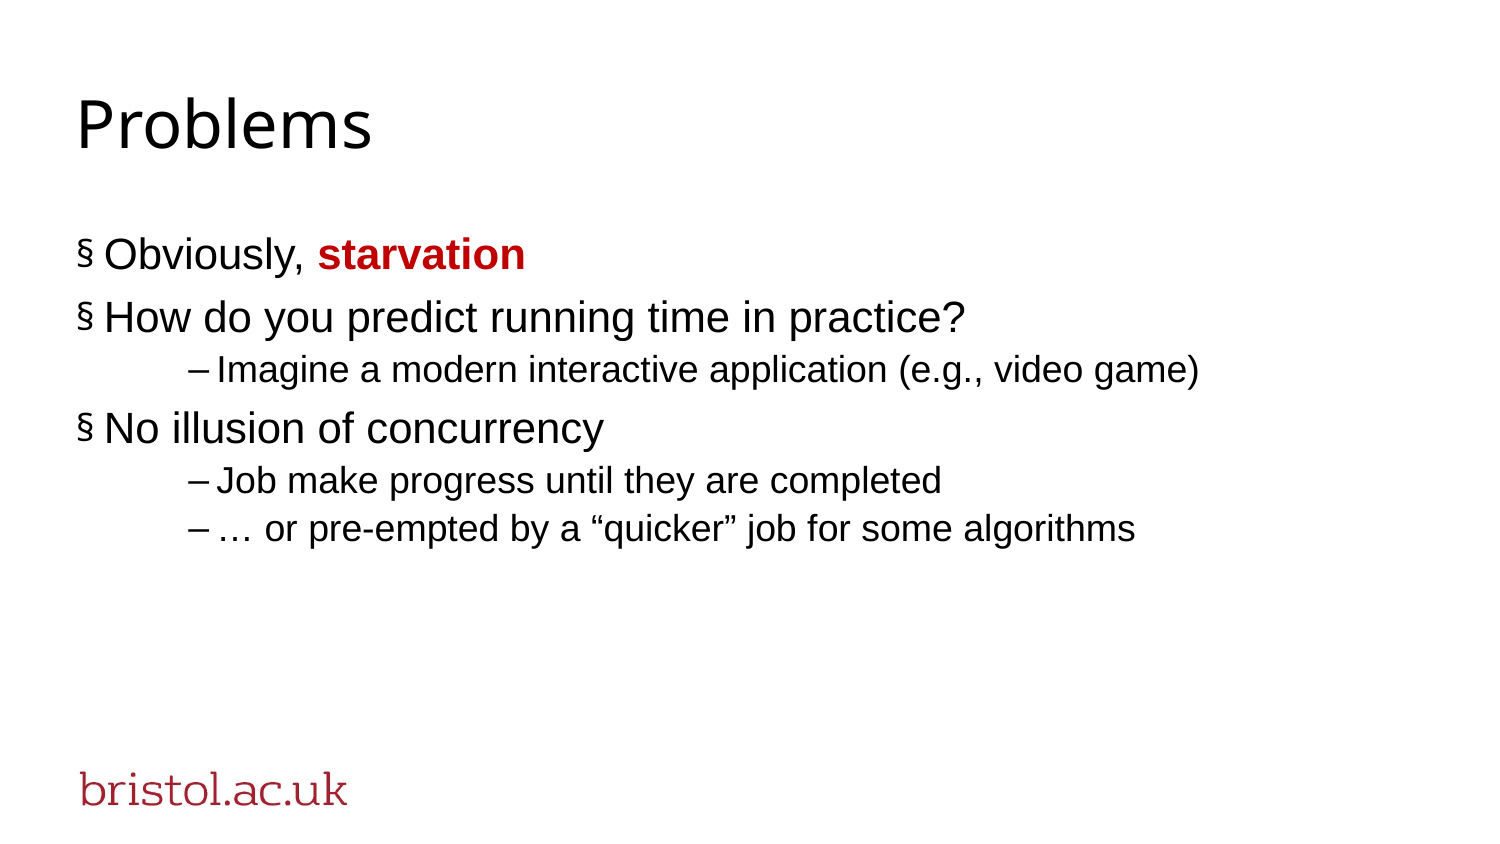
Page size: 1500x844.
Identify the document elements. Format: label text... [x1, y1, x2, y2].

list Obviously, starvation How do you predict running time in practice? Imagine a modern interactive application (e.g., video game) No illusion of concurrency Job make progress until they are completed … or pre-empted by a “quicker” job for some algorithms [60, 224, 1440, 699]
title Problems [60, 44, 1440, 209]
